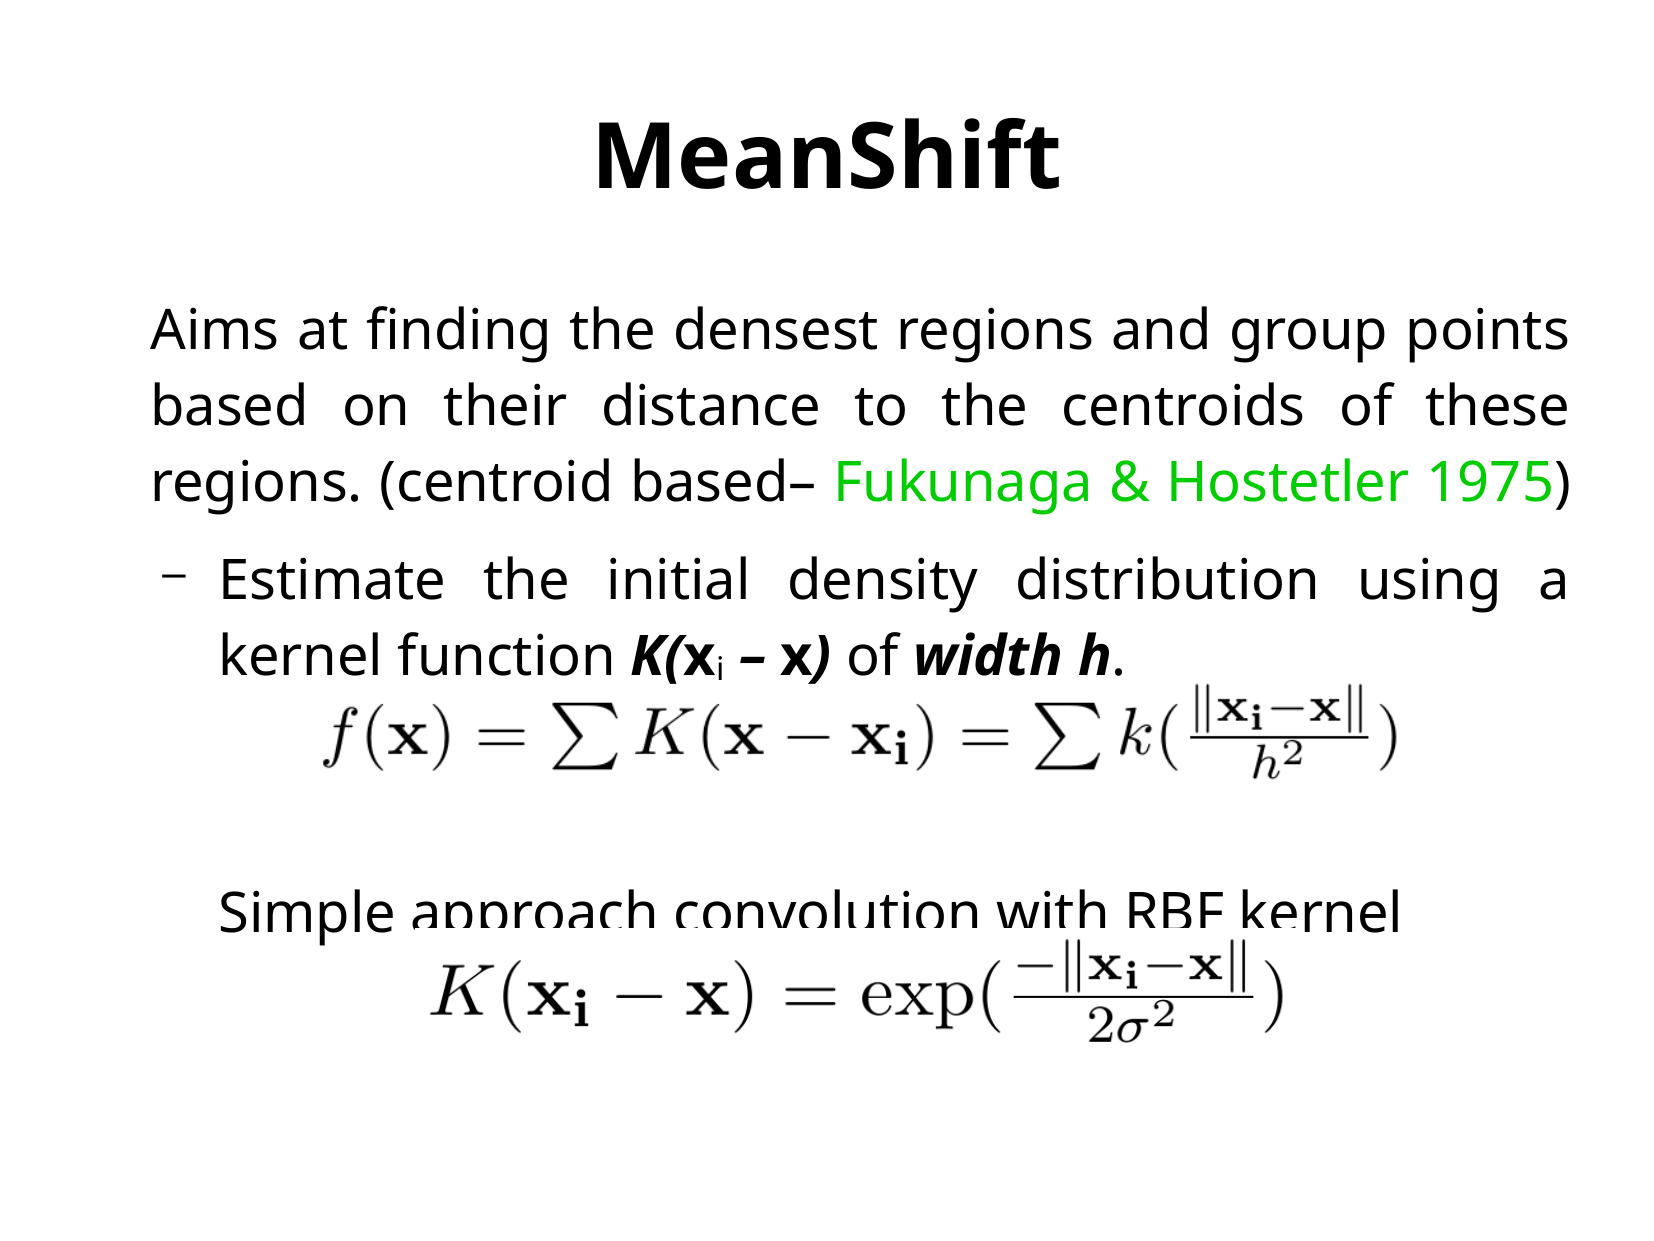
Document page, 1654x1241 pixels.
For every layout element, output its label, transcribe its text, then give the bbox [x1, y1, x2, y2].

list Aims at finding the densest regions and group points based on their distance to the centroids of these regions. (centroid based– Fukunaga & Hostetler 1975) Estimate the initial density distribution using a kernel function K(xi – x) of width h. Simple approach convolution with RBF kernel [82, 290, 1571, 1010]
picture [415, 928, 1298, 1069]
title MeanShift [82, 49, 1571, 257]
